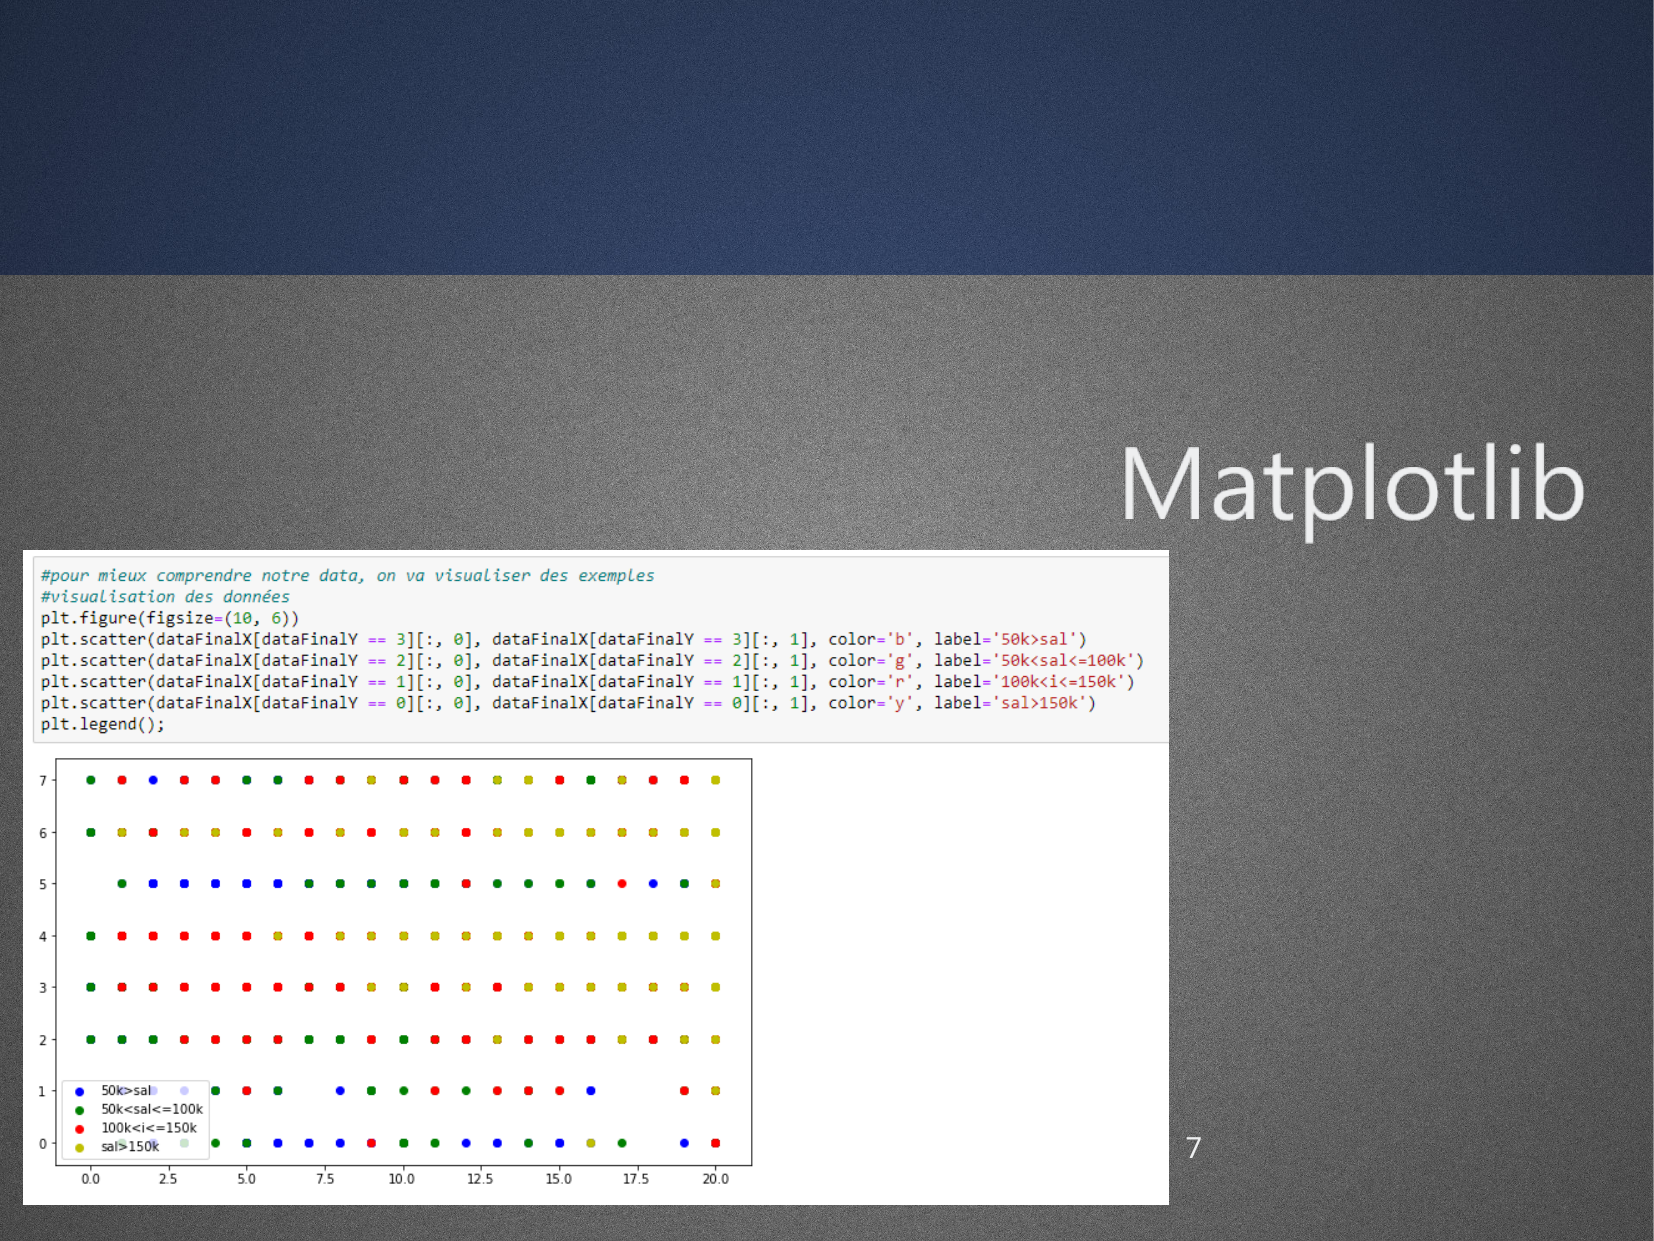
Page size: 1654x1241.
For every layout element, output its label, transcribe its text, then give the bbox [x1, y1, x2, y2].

picture [0, 0, 1654, 1241]
text_box 15 [1185, 1129, 1571, 1216]
